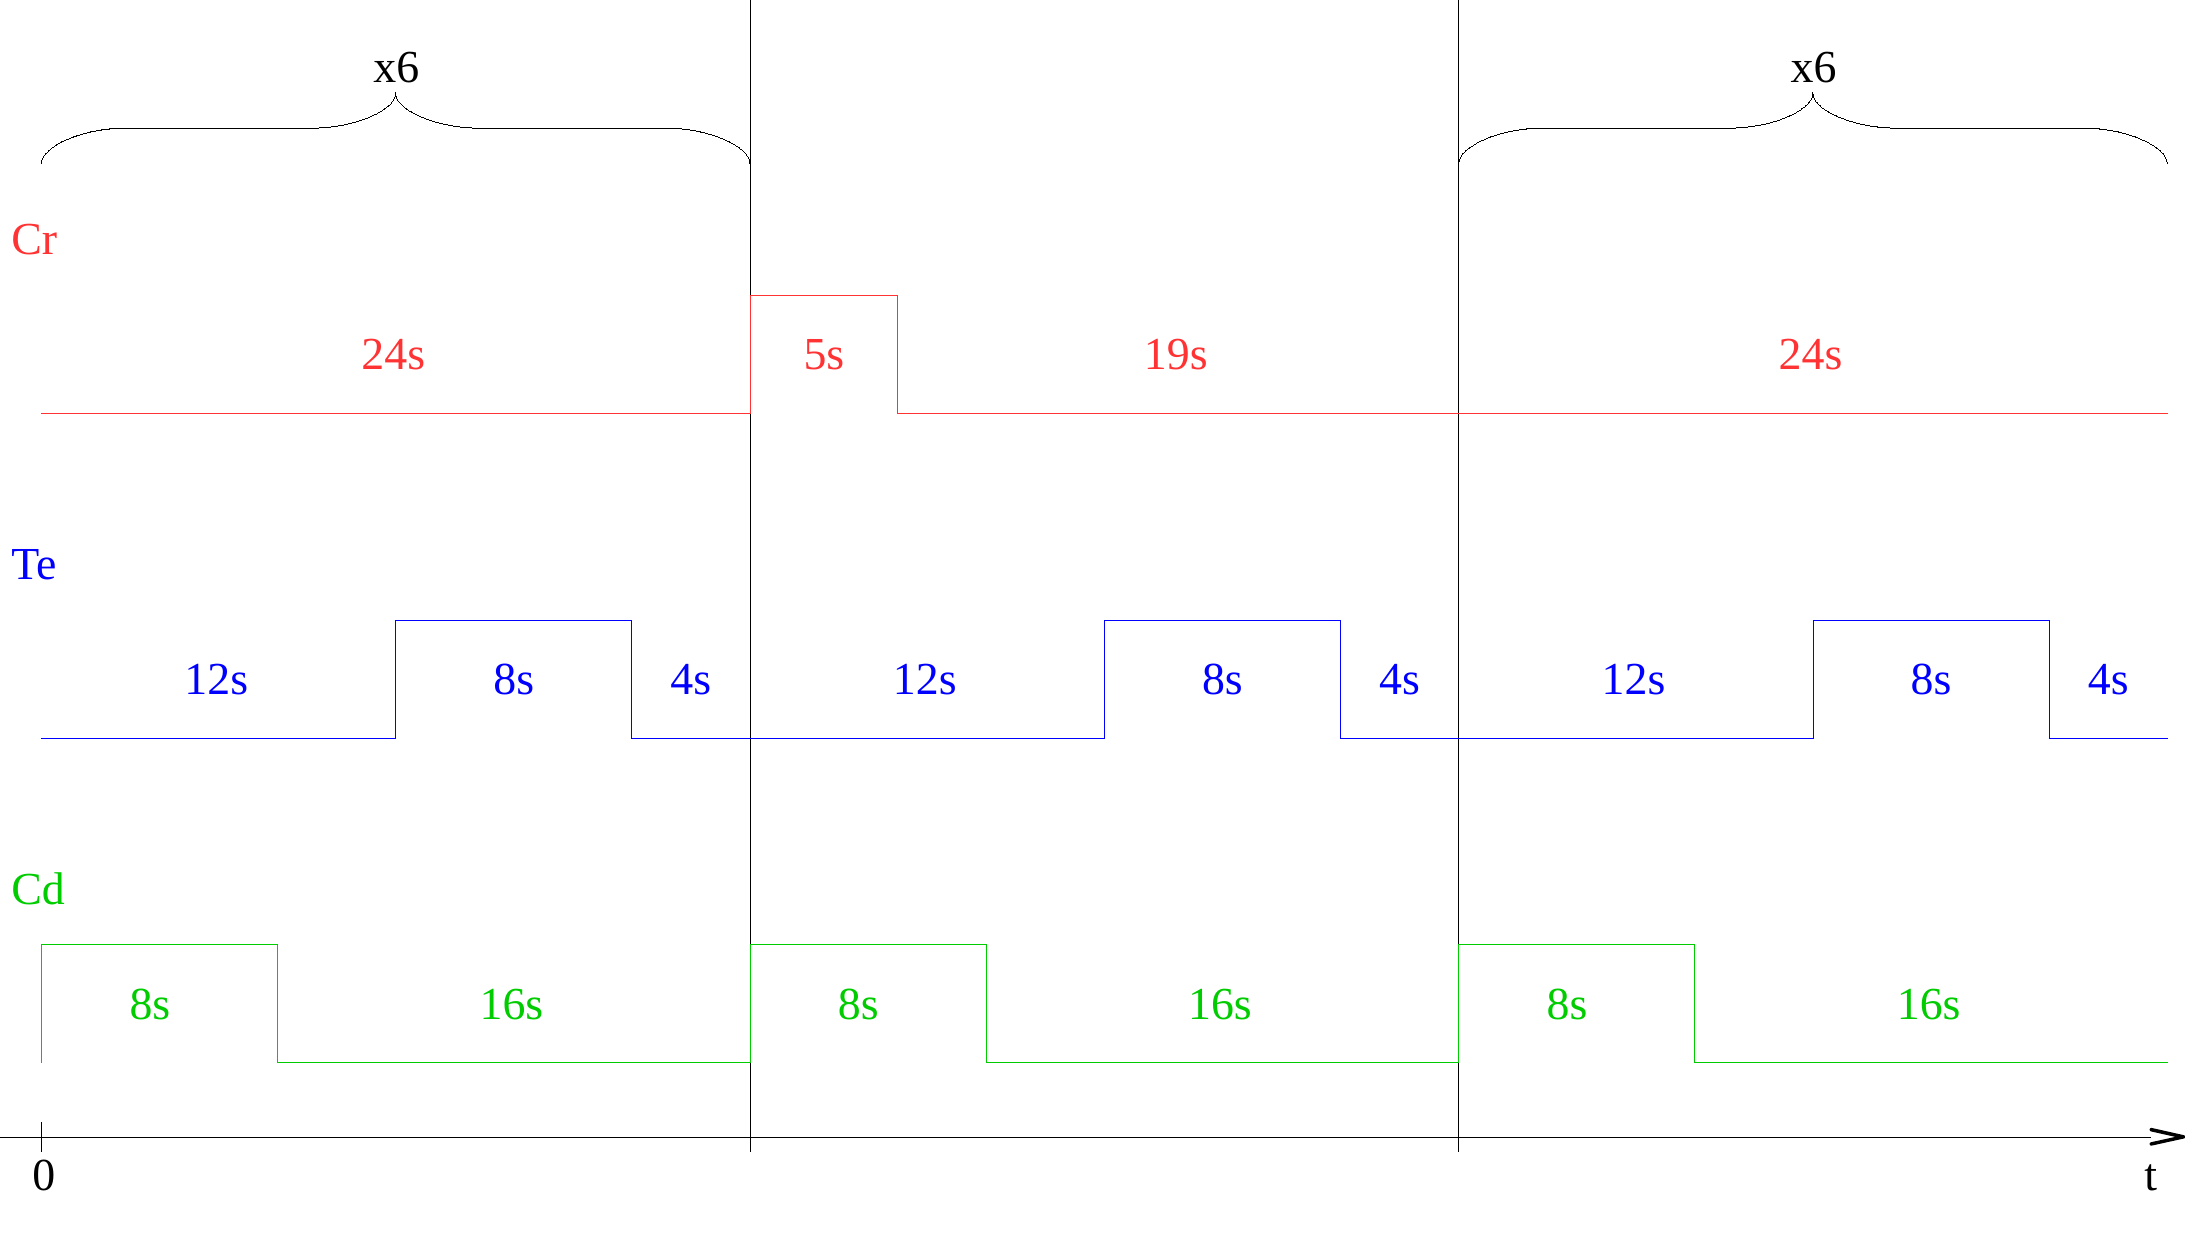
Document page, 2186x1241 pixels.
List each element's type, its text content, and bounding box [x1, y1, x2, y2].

text_box 8s [1531, 971, 1622, 1037]
text_box 5s [774, 321, 873, 388]
text_box 12s [1586, 646, 1685, 713]
text_box t [2129, 1142, 2185, 1209]
text_box Cr [0, 206, 87, 273]
text_box 16s [464, 971, 563, 1037]
text_box x6 [1771, 34, 1856, 101]
text_box 16s [1882, 971, 1980, 1037]
text_box x6 [354, 34, 439, 101]
text_box Te [0, 531, 87, 598]
text_box 8s [114, 971, 205, 1037]
text_box 4s [1350, 646, 1449, 713]
text_box 8s [1882, 646, 1980, 713]
text_box 4s [641, 646, 740, 713]
text_box 19s [1129, 321, 1228, 388]
text_box 12s [878, 646, 977, 713]
text_box 24s [1763, 321, 1862, 388]
text_box 8s [1173, 646, 1272, 713]
text_box 0 [17, 1142, 66, 1209]
text_box Cd [0, 856, 87, 923]
text_box 16s [1173, 971, 1272, 1037]
text_box 8s [464, 646, 563, 713]
text_box 4s [2059, 646, 2158, 713]
text_box 8s [823, 971, 913, 1037]
text_box 12s [169, 646, 268, 713]
text_box 24s [346, 321, 445, 388]
